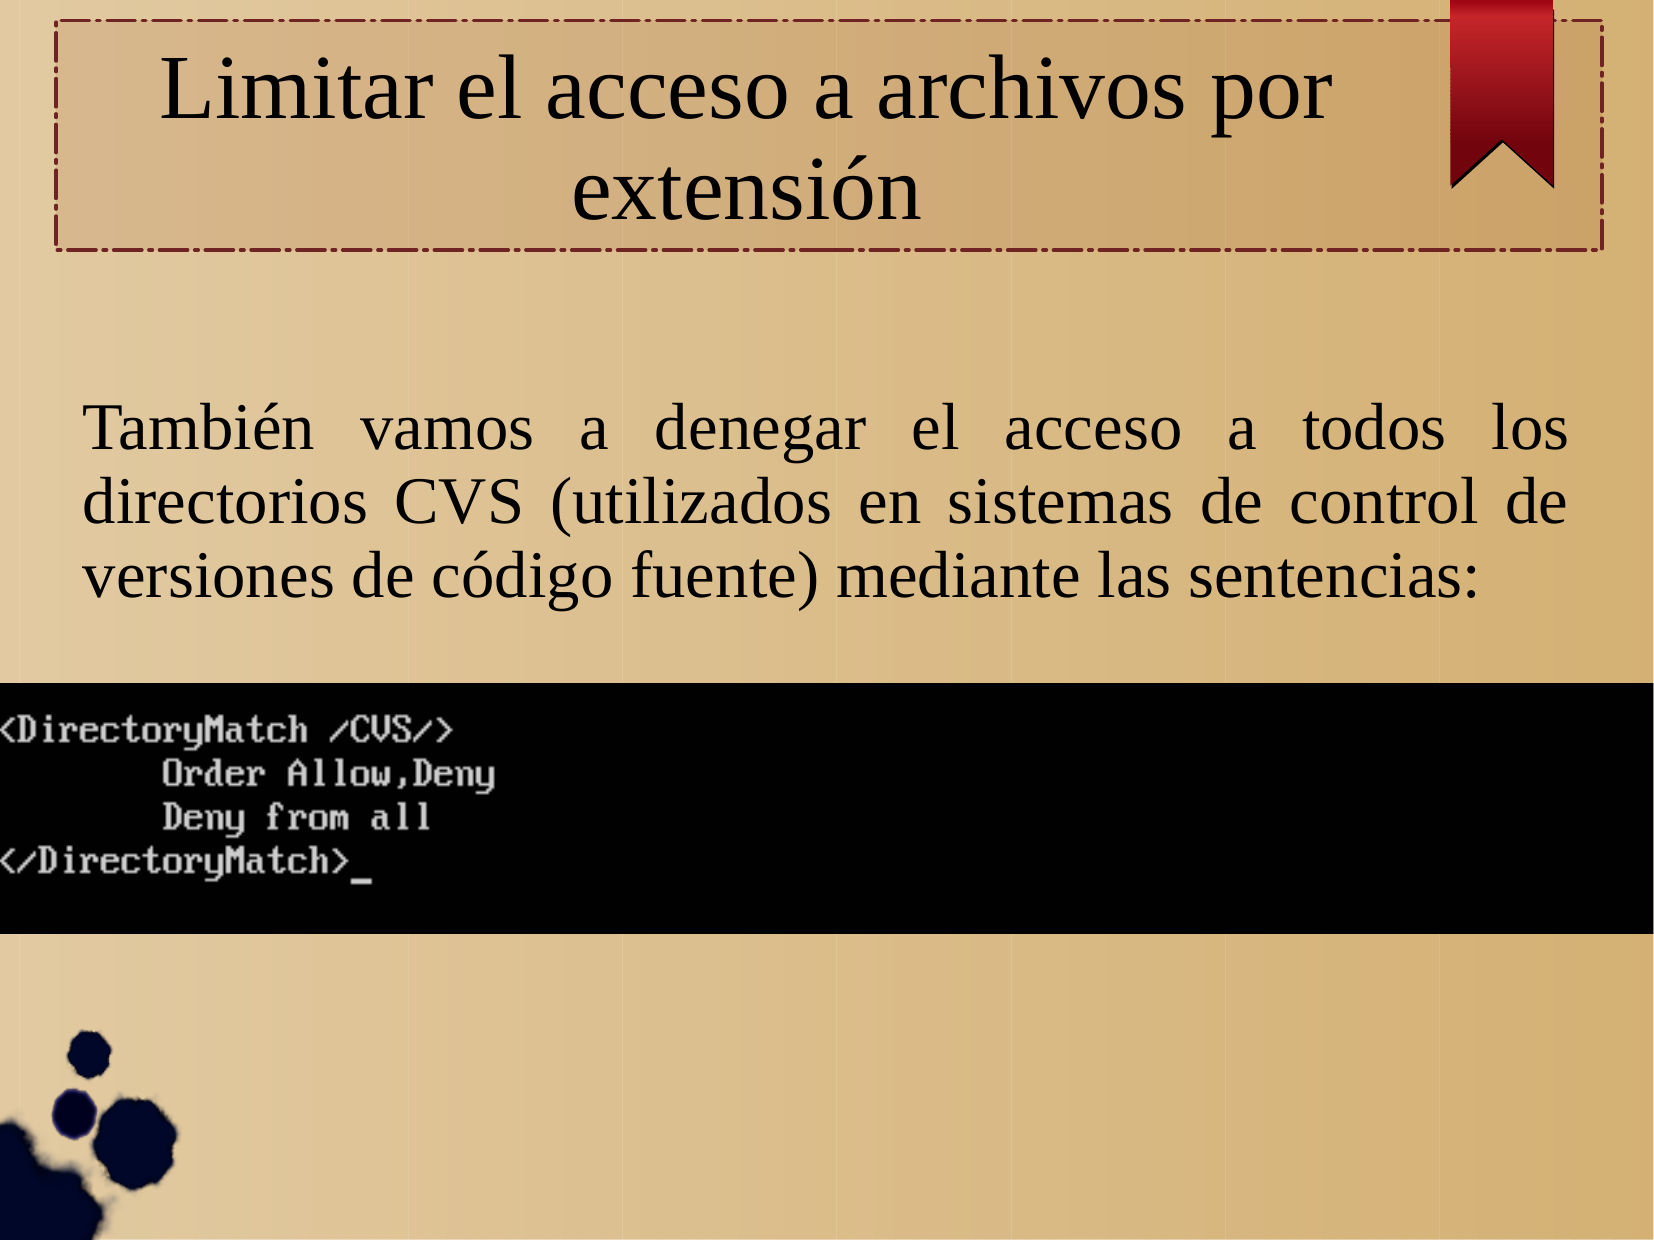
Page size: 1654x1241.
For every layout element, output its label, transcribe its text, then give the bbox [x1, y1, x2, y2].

list También vamos a denegar el acceso a todos los directorios CVS (utilizados en sistemas de control de versiones de código fuente) mediante las sentencias: [82, 389, 1571, 683]
picture [0, 683, 1654, 934]
title Limitar el acceso a archivos por extensión [82, 35, 1412, 240]
